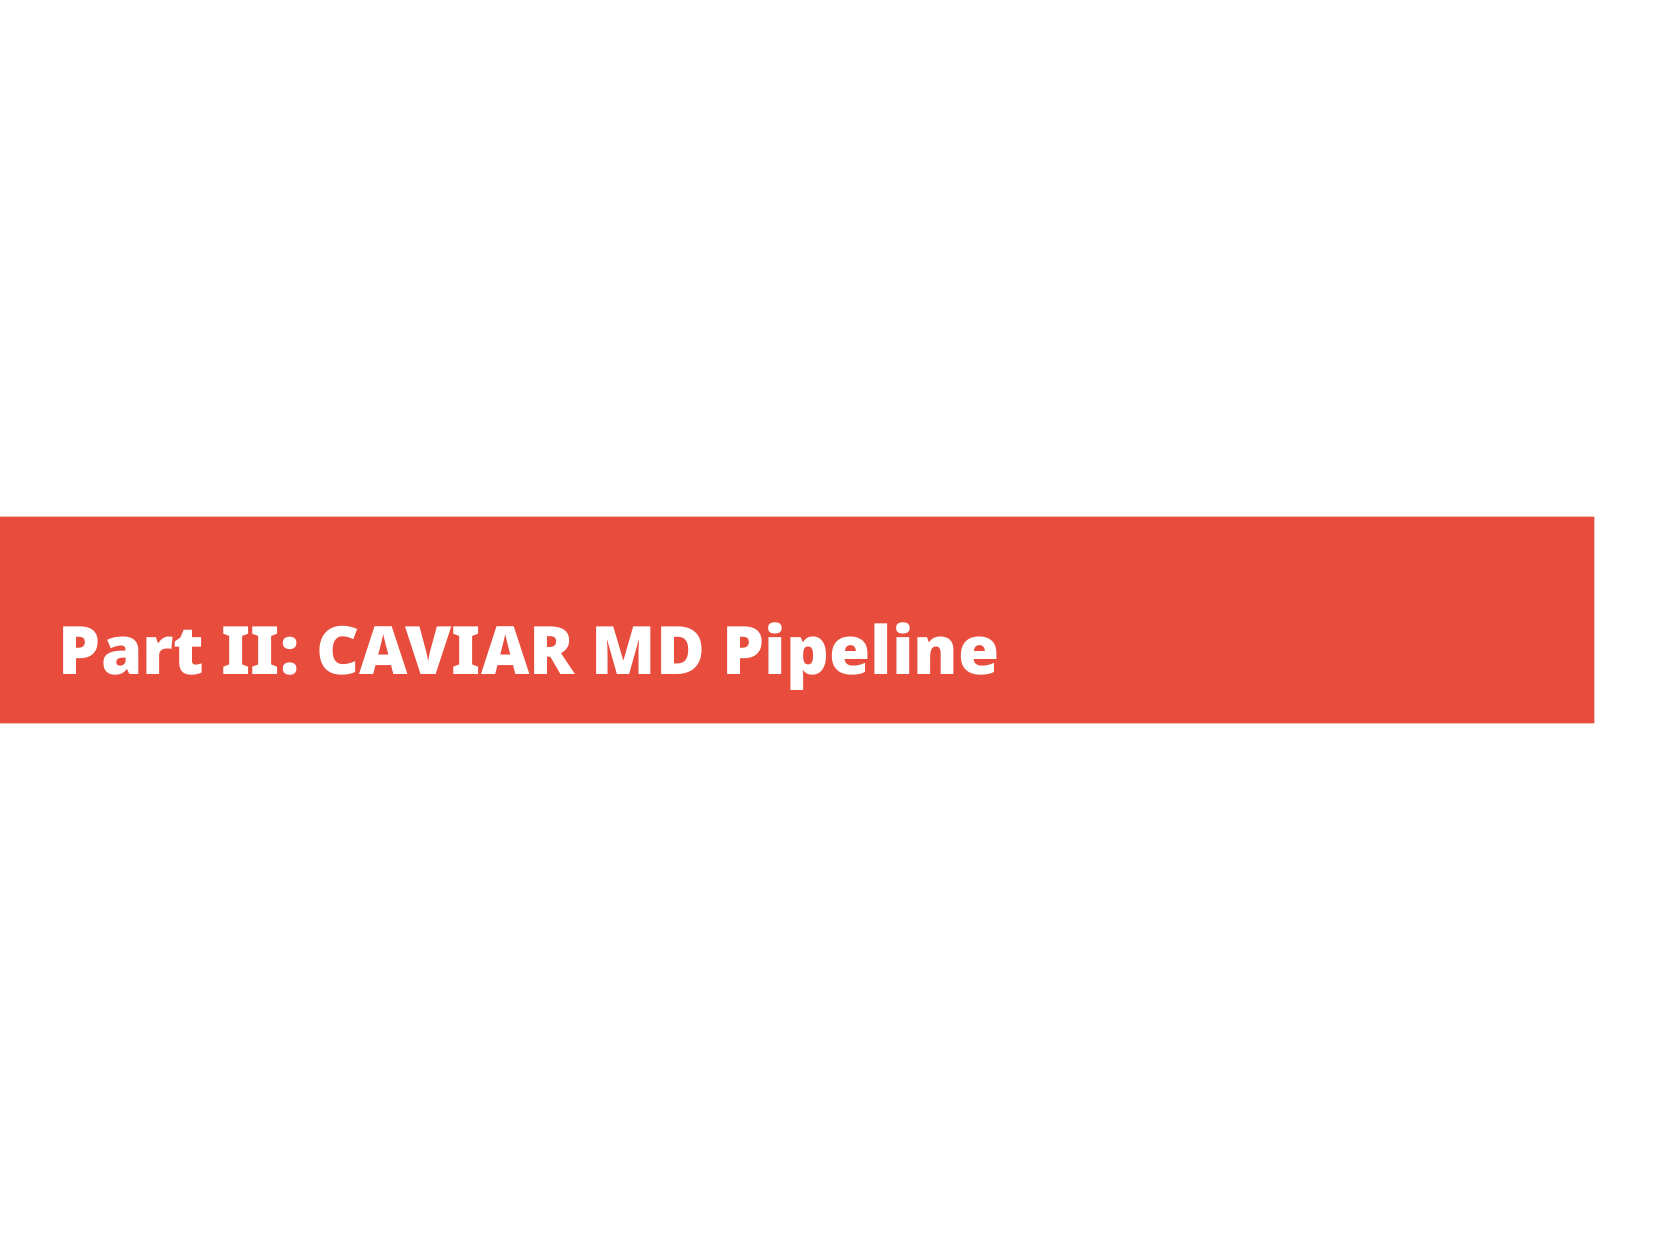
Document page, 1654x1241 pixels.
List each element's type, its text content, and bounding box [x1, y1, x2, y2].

title Part II: CAVIAR MD Pipeline [59, 546, 1595, 694]
